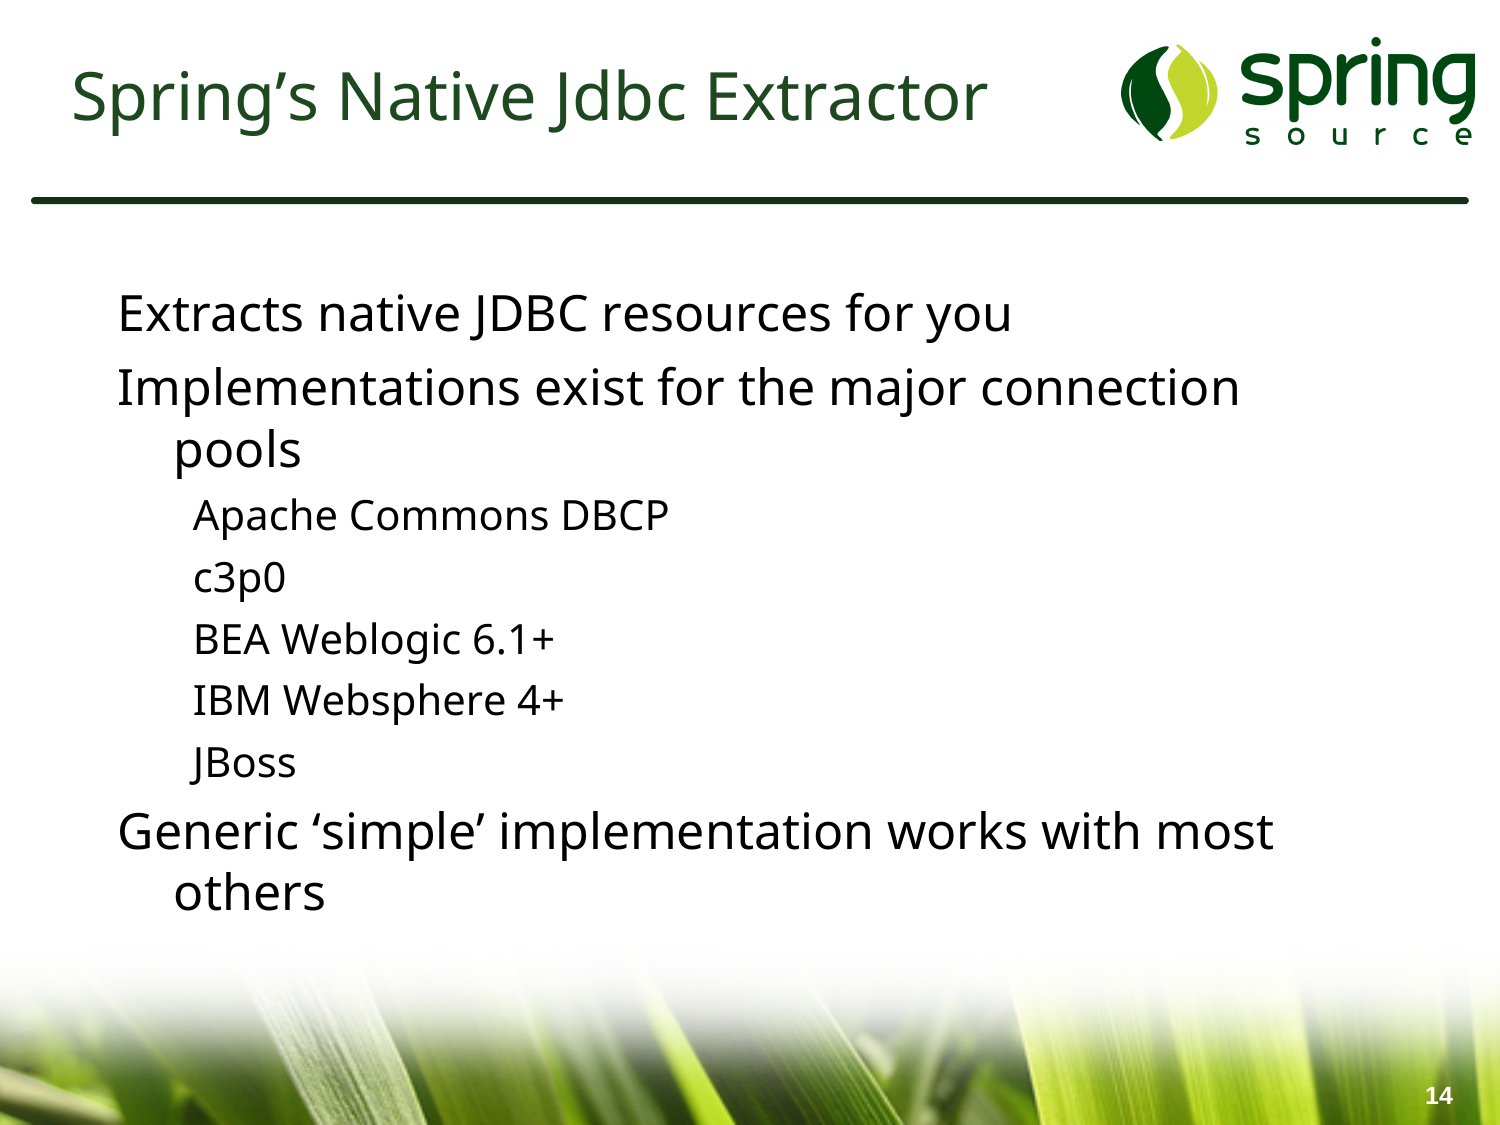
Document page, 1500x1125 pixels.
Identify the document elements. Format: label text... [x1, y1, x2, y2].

title Spring’s Native Jdbc Extractor [56, 5, 1089, 184]
picture [1121, 37, 1475, 145]
picture [0, 944, 1500, 1125]
list Extracts native JDBC resources for you Implementations exist for the major connection pools Apache Commons DBCP c3p0 BEA Weblogic 6.1+ IBM Websphere 4+ JBoss Generic ‘simple’ implementation works with most others [103, 275, 1394, 943]
